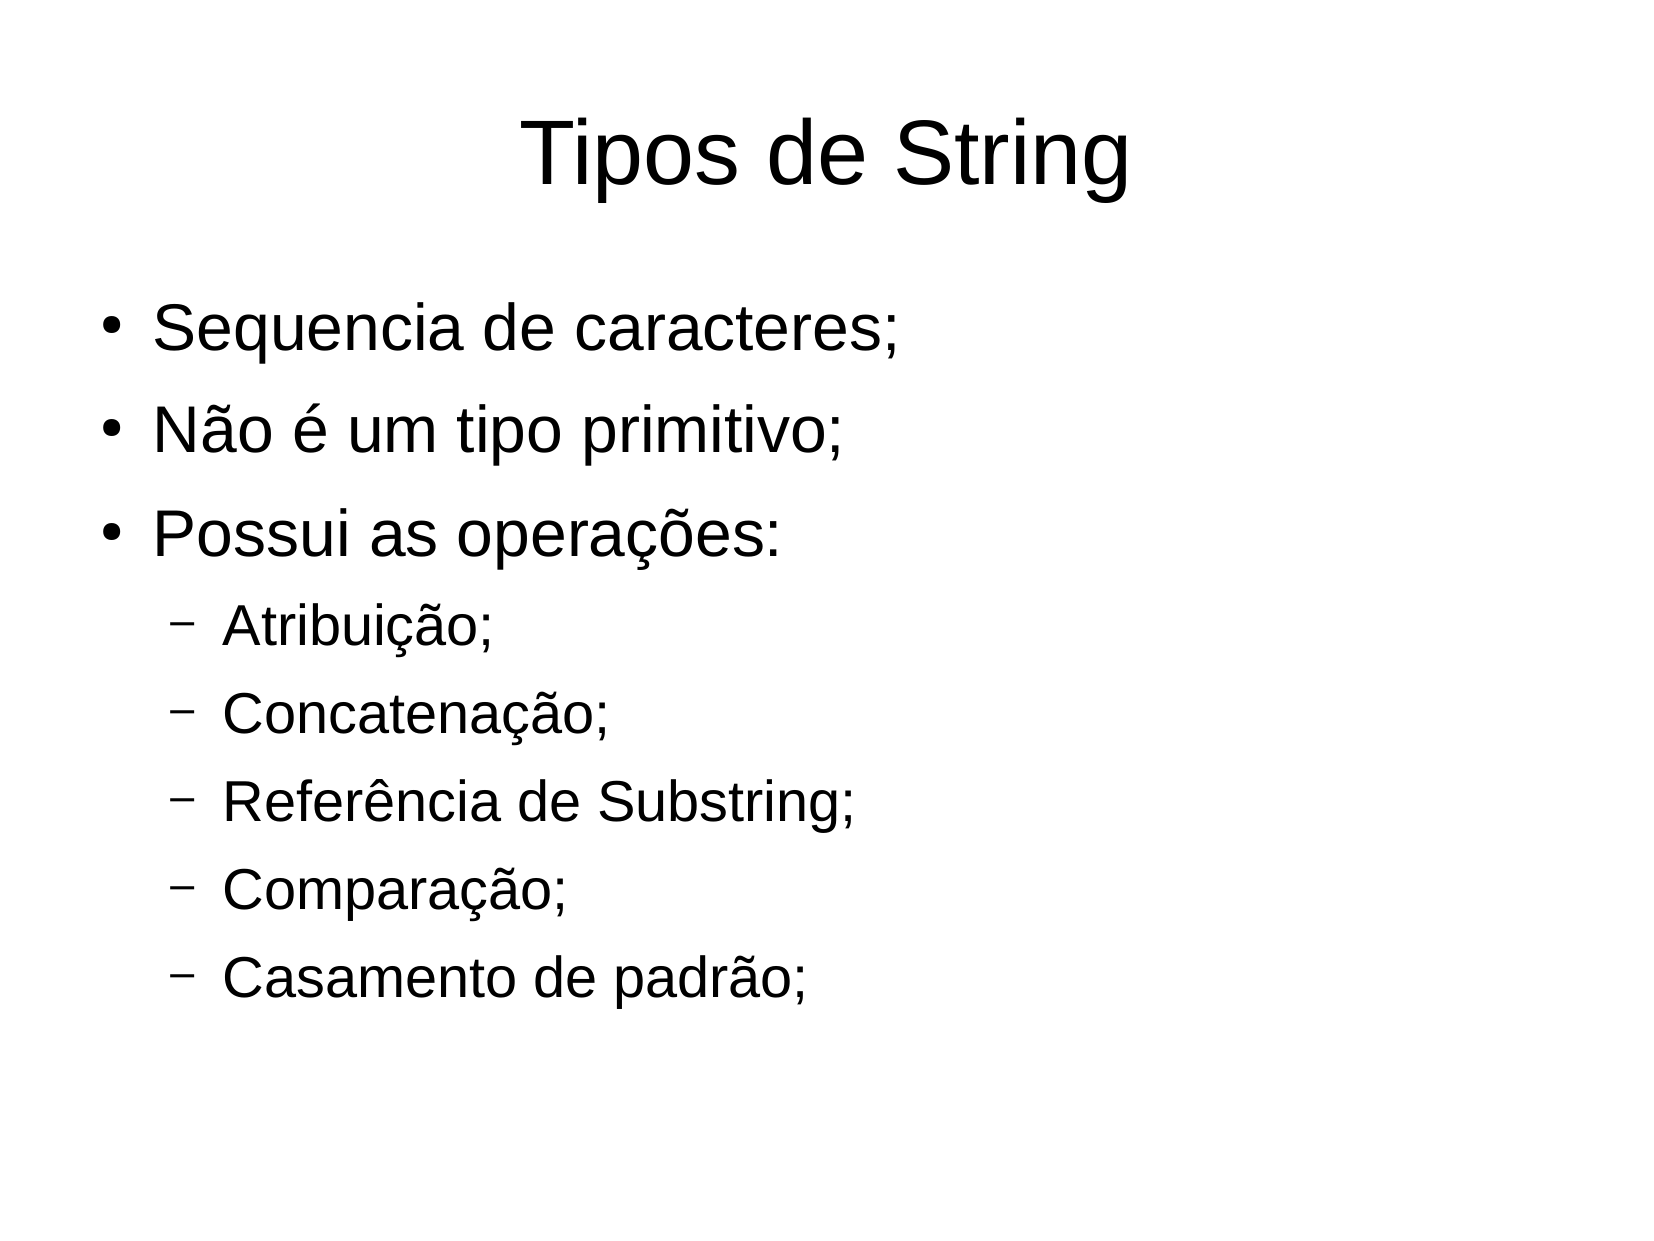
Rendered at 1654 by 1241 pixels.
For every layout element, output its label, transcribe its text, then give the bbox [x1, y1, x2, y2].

title Tipos de String [82, 49, 1571, 257]
list Sequencia de caracteres; Não é um tipo primitivo; Possui as operações: Atribuição; Concatenação; Referência de Substring; Comparação; Casamento de padrão; [82, 290, 1571, 1010]
